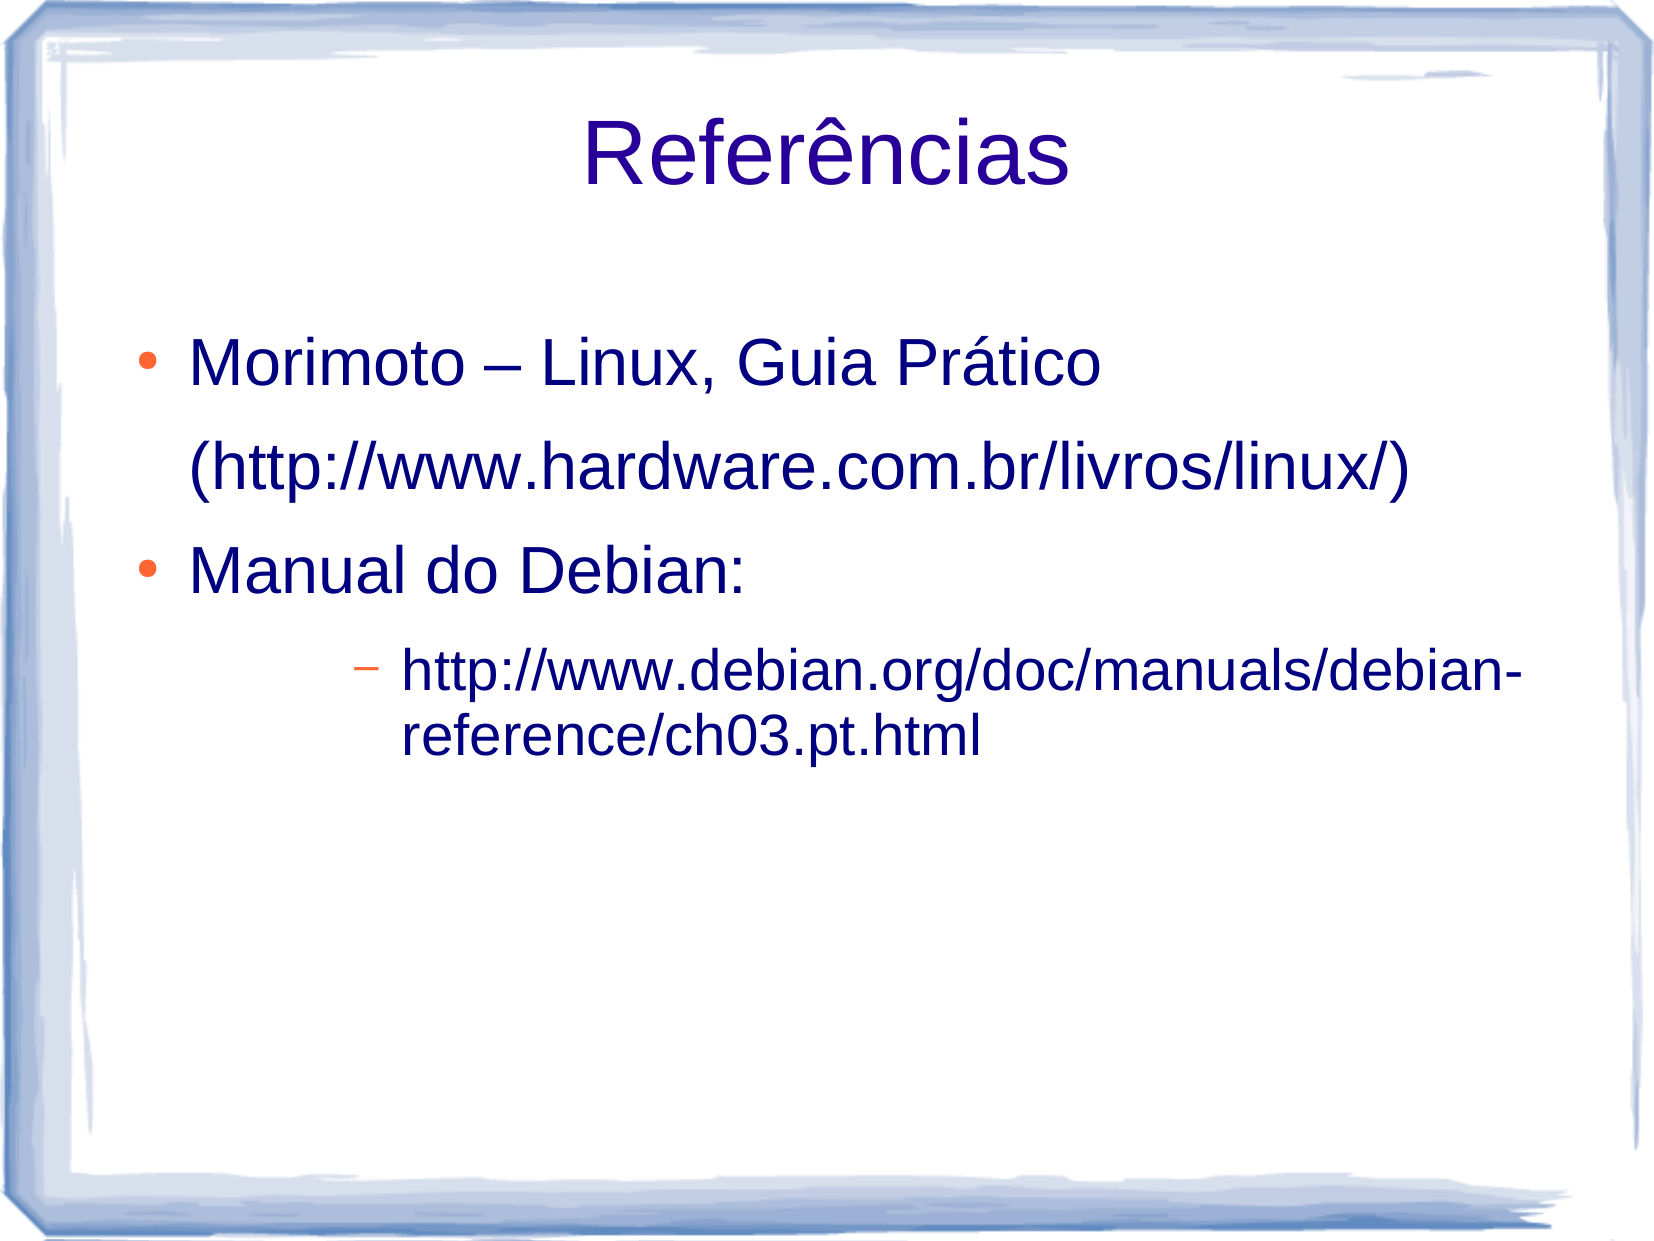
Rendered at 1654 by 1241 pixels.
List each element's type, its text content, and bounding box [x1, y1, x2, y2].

list Morimoto – Linux, Guia Prático (http://www.hardware.com.br/livros/linux/) Manual do Debian: http://www.debian.org/doc/manuals/debian-reference/ch03.pt.html [118, 324, 1571, 1045]
picture [0, 0, 1654, 1241]
title Referências [82, 49, 1571, 257]
